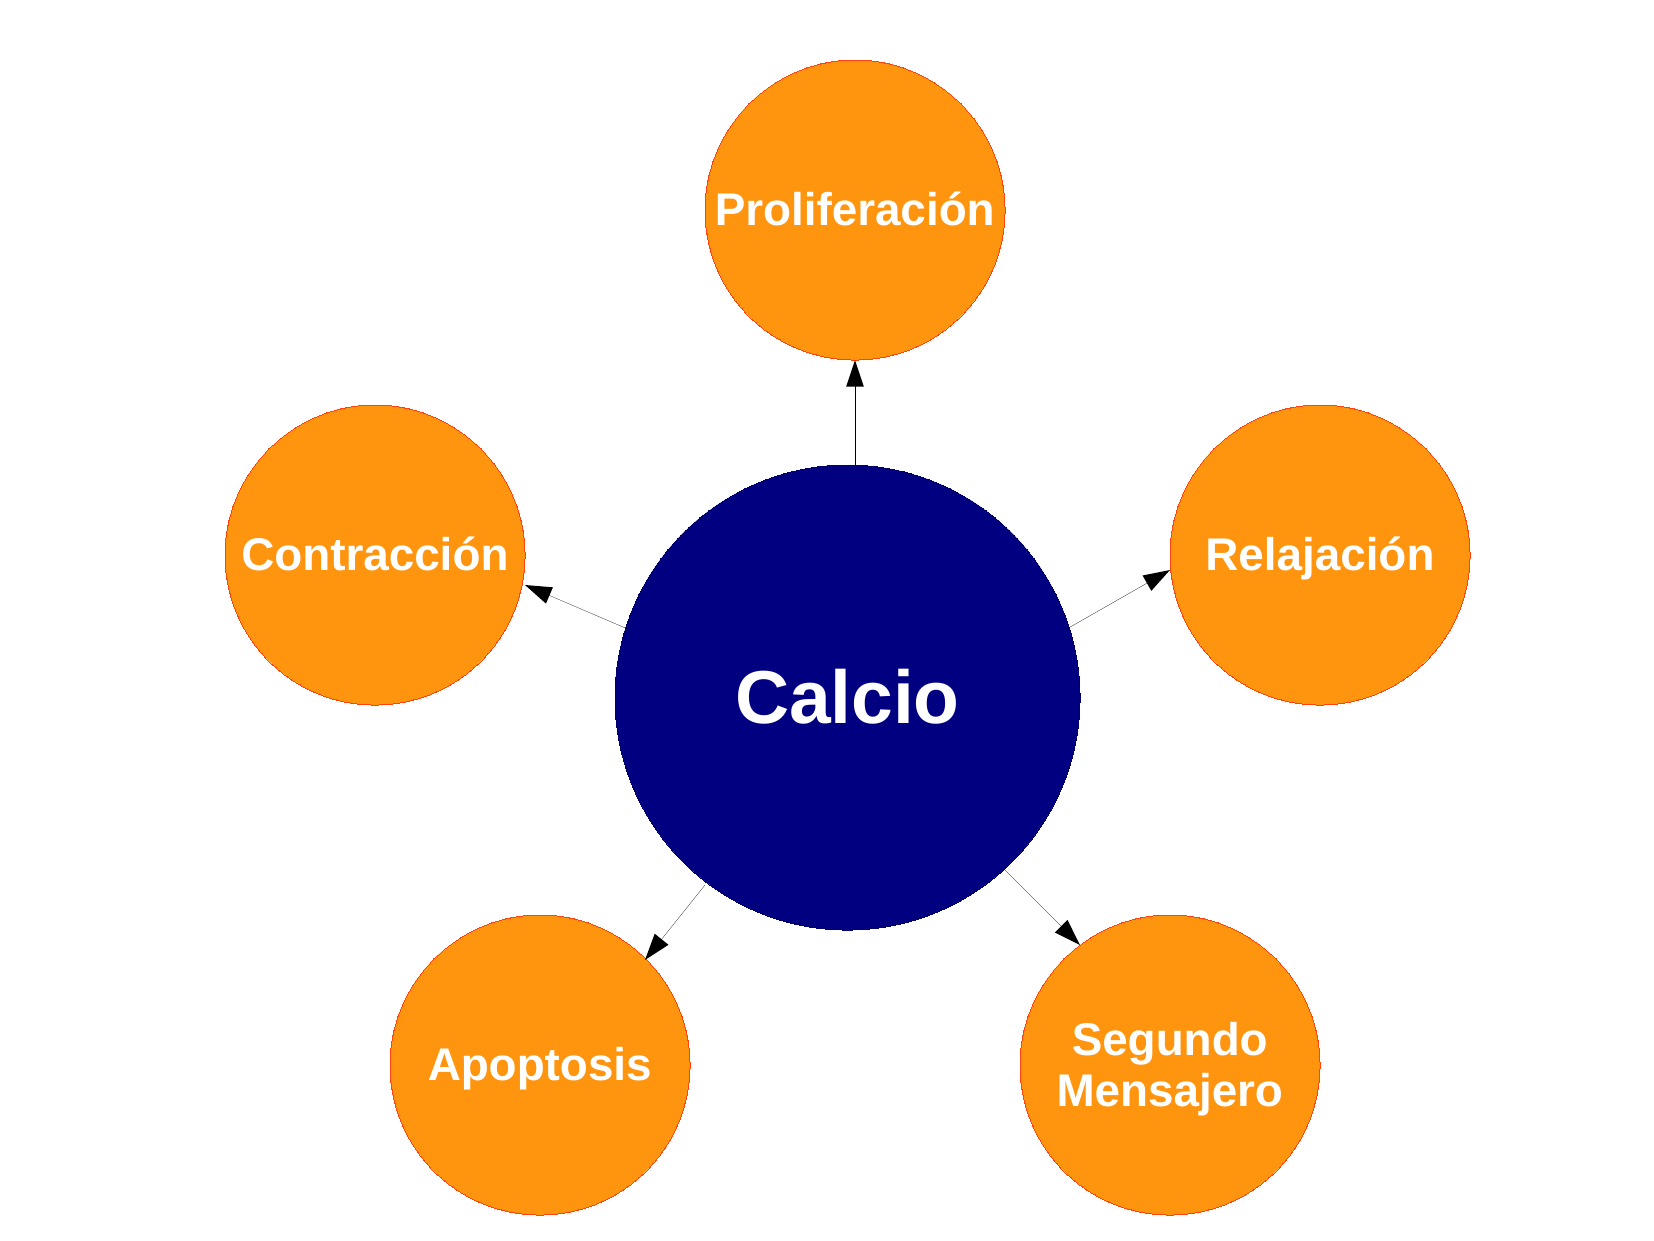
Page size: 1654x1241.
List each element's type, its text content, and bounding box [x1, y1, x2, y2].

text_box Segundo Mensajero [1020, 915, 1321, 1216]
text_box Relajación [1170, 405, 1471, 706]
text_box Apoptosis [390, 915, 691, 1216]
text_box Proliferación [705, 60, 1006, 361]
text_box Contracción [225, 405, 526, 706]
text_box Calcio [615, 465, 1081, 931]
